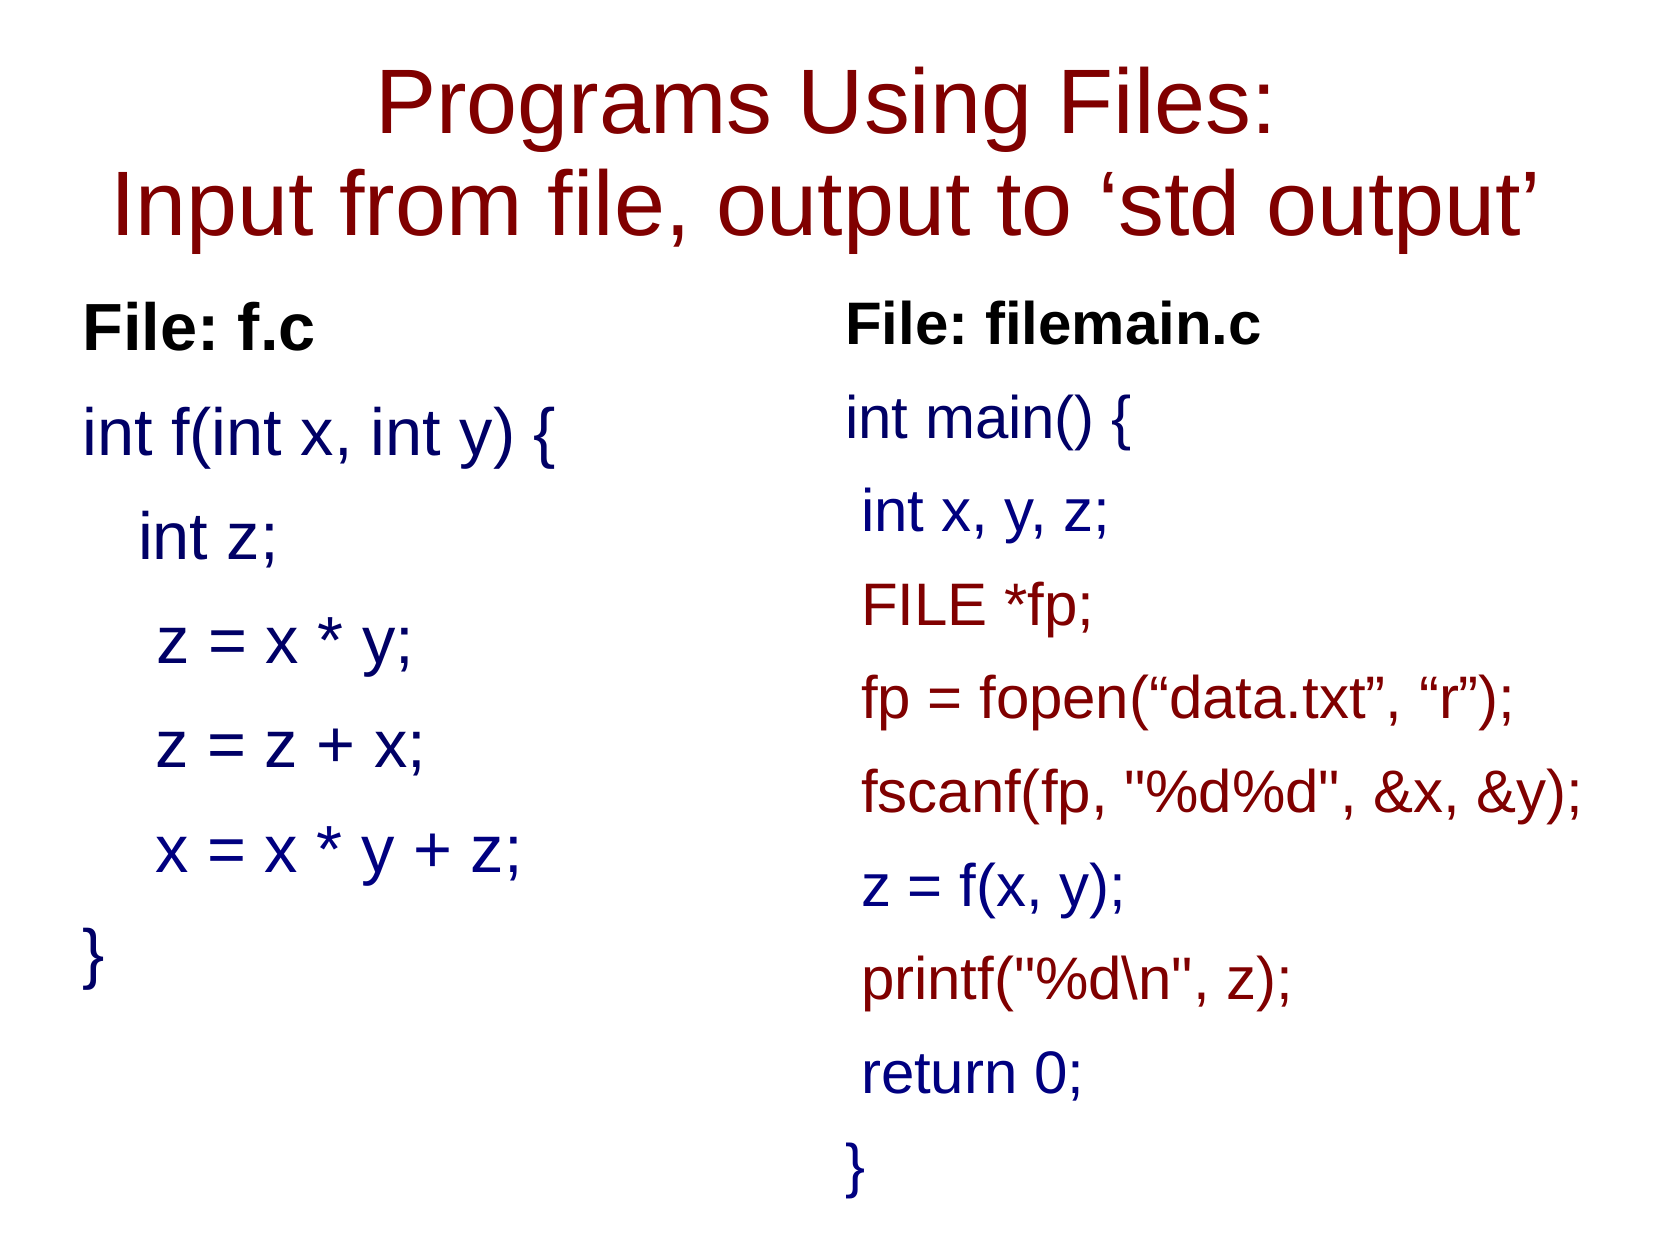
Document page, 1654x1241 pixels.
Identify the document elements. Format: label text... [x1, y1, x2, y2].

title Programs Using Files: Input from file, output to ‘std output’ [82, 49, 1571, 257]
list File: f.c int f(int x, int y) { int z; z = x * y; z = z + x; x = x * y + z; } [82, 290, 809, 1010]
list File: filemain.c int main() { int x, y, z; FILE *fp; fp = fopen(“data.txt”, “r”); fscanf(fp, "%d%d", &x, &y); z = f(x, y); printf("%d\n", z); return 0; } [845, 290, 1630, 1205]
